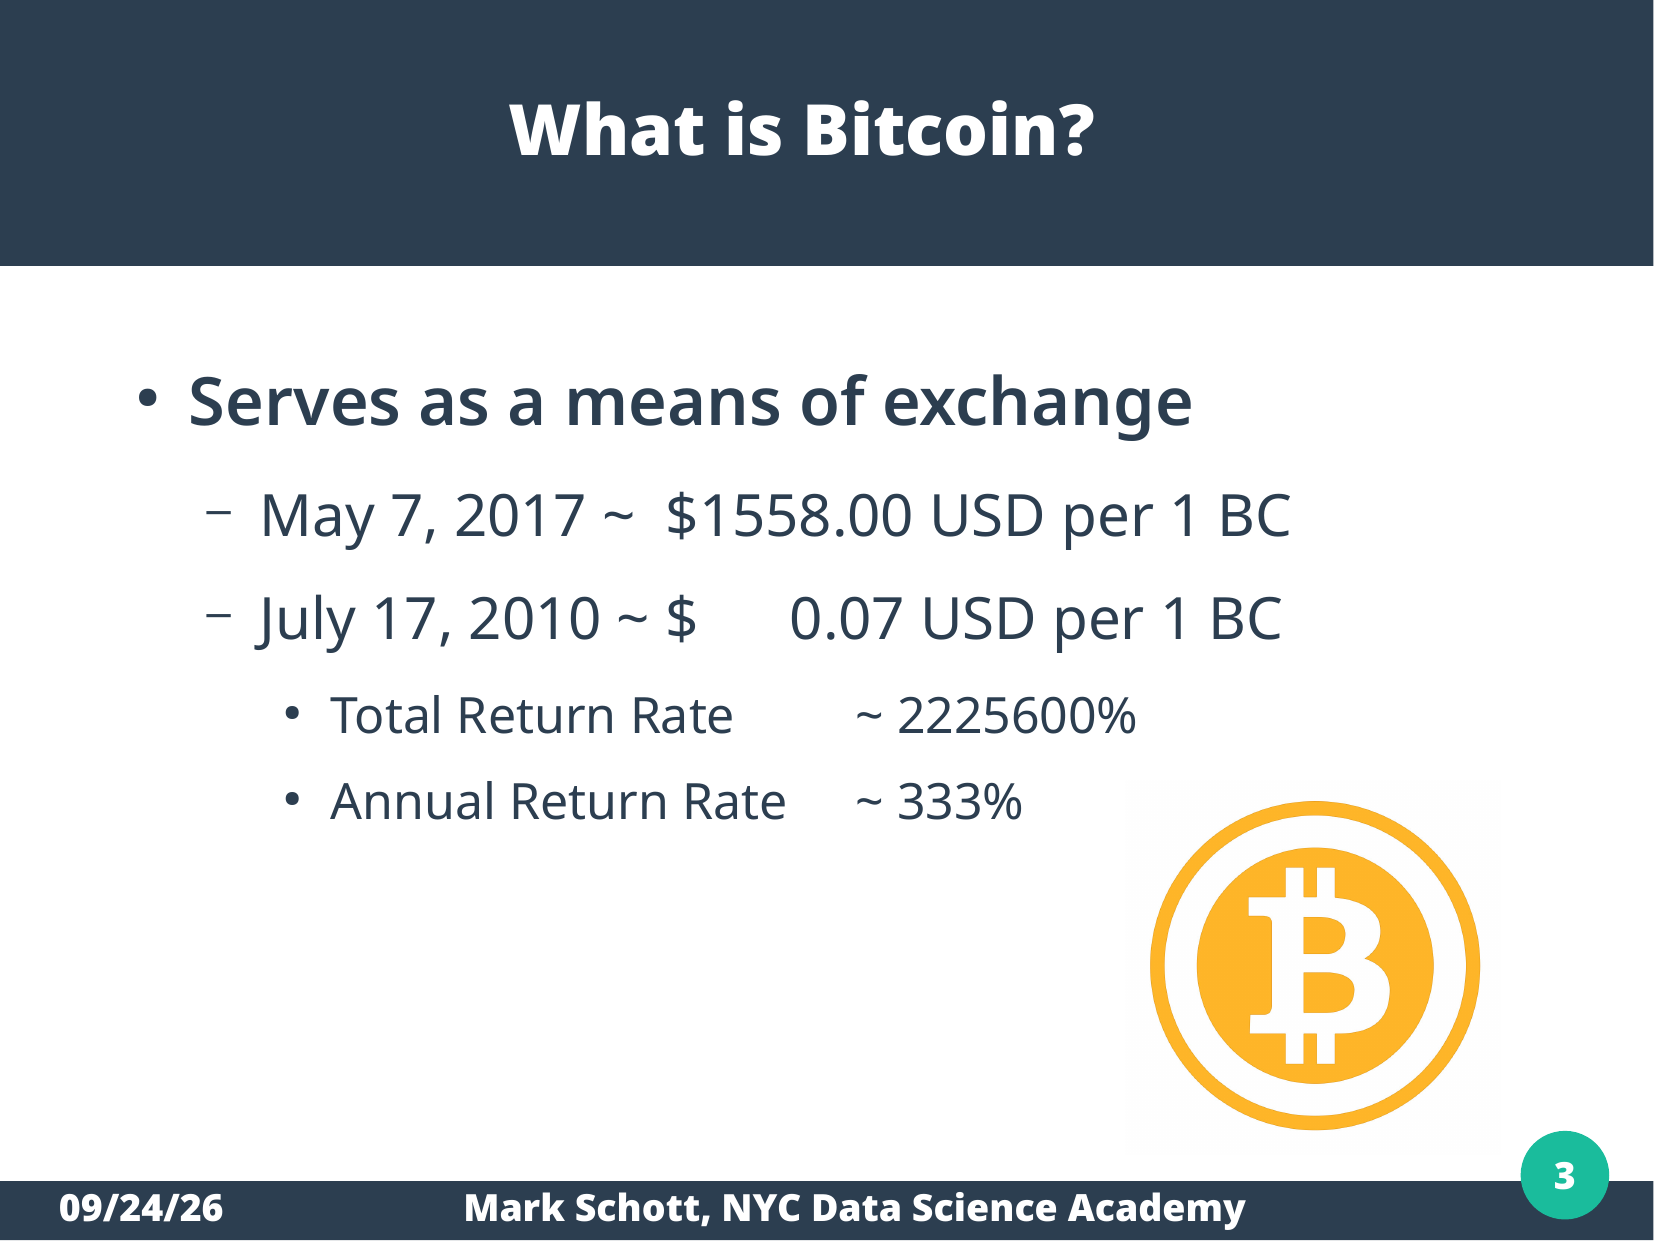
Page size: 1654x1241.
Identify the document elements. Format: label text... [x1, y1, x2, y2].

title What is Bitcoin? [58, 49, 1595, 207]
list Serves as a means of exchange May 7, 2017 ~ $1558.00 USD per 1 BC July 17, 2010 ~ $ 0.07 USD per 1 BC Total Return Rate ~ 2225600% Annual Return Rate ~ 333% [118, 354, 1536, 1074]
picture [1125, 780, 1501, 1156]
